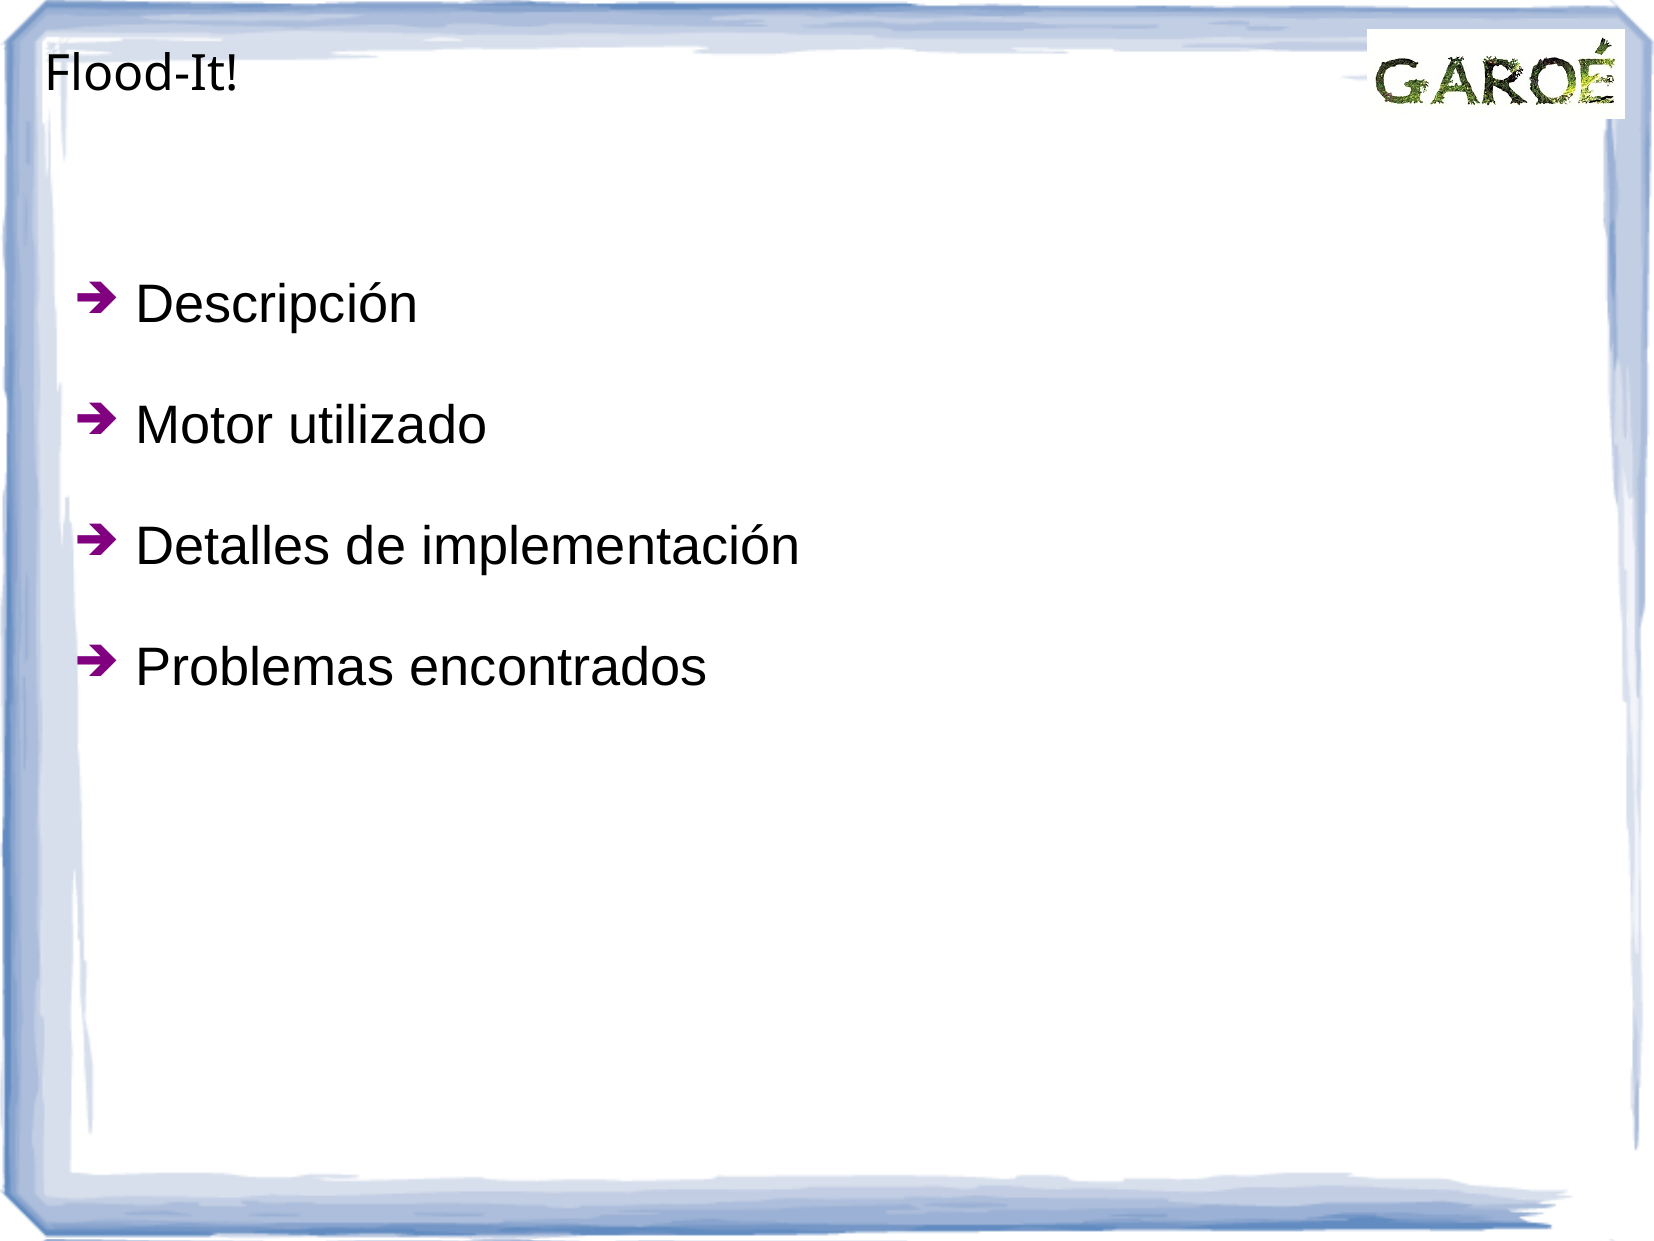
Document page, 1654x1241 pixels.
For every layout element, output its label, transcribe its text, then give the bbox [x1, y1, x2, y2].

text_box Descripción Motor utilizado Detalles de implementación Problemas encontrados [59, 265, 1595, 947]
picture [0, 0, 1654, 1241]
text_box Flood-It! [29, 29, 1625, 148]
